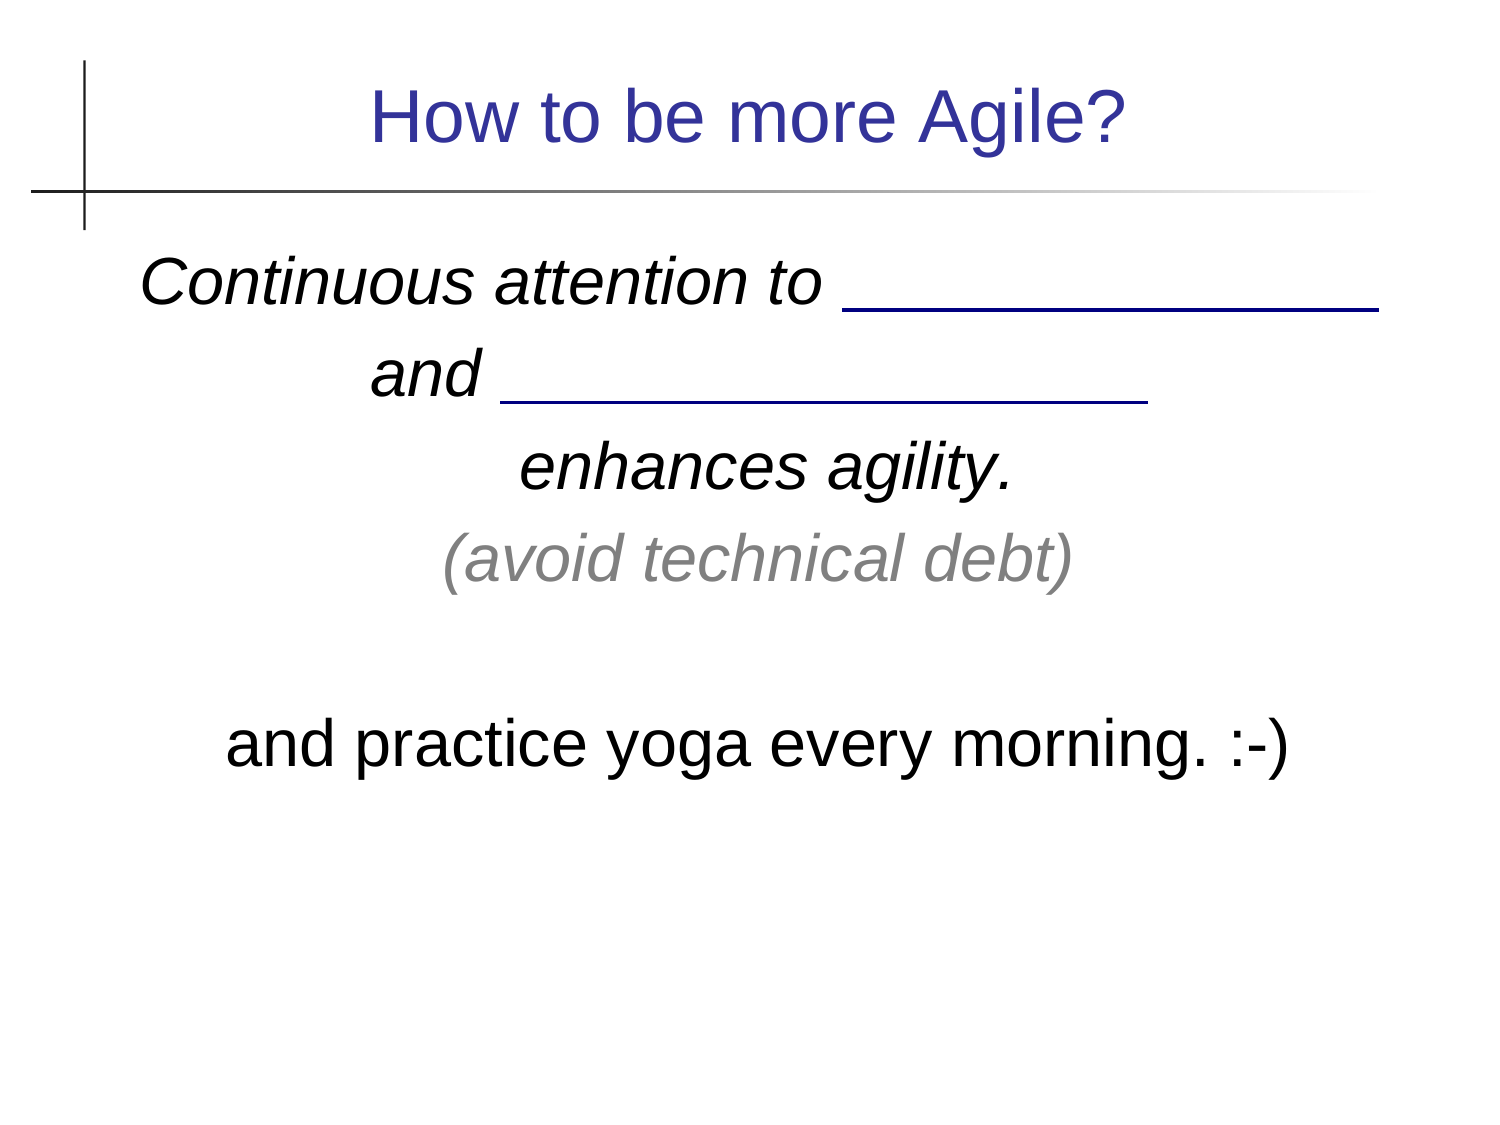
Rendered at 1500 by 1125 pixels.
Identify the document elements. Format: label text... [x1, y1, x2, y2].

title How to be more Agile? [100, 42, 1397, 182]
list Continuous attention to and enhances agility. (avoid technical debt) and practice yoga every morning. :-) [110, 229, 1408, 960]
